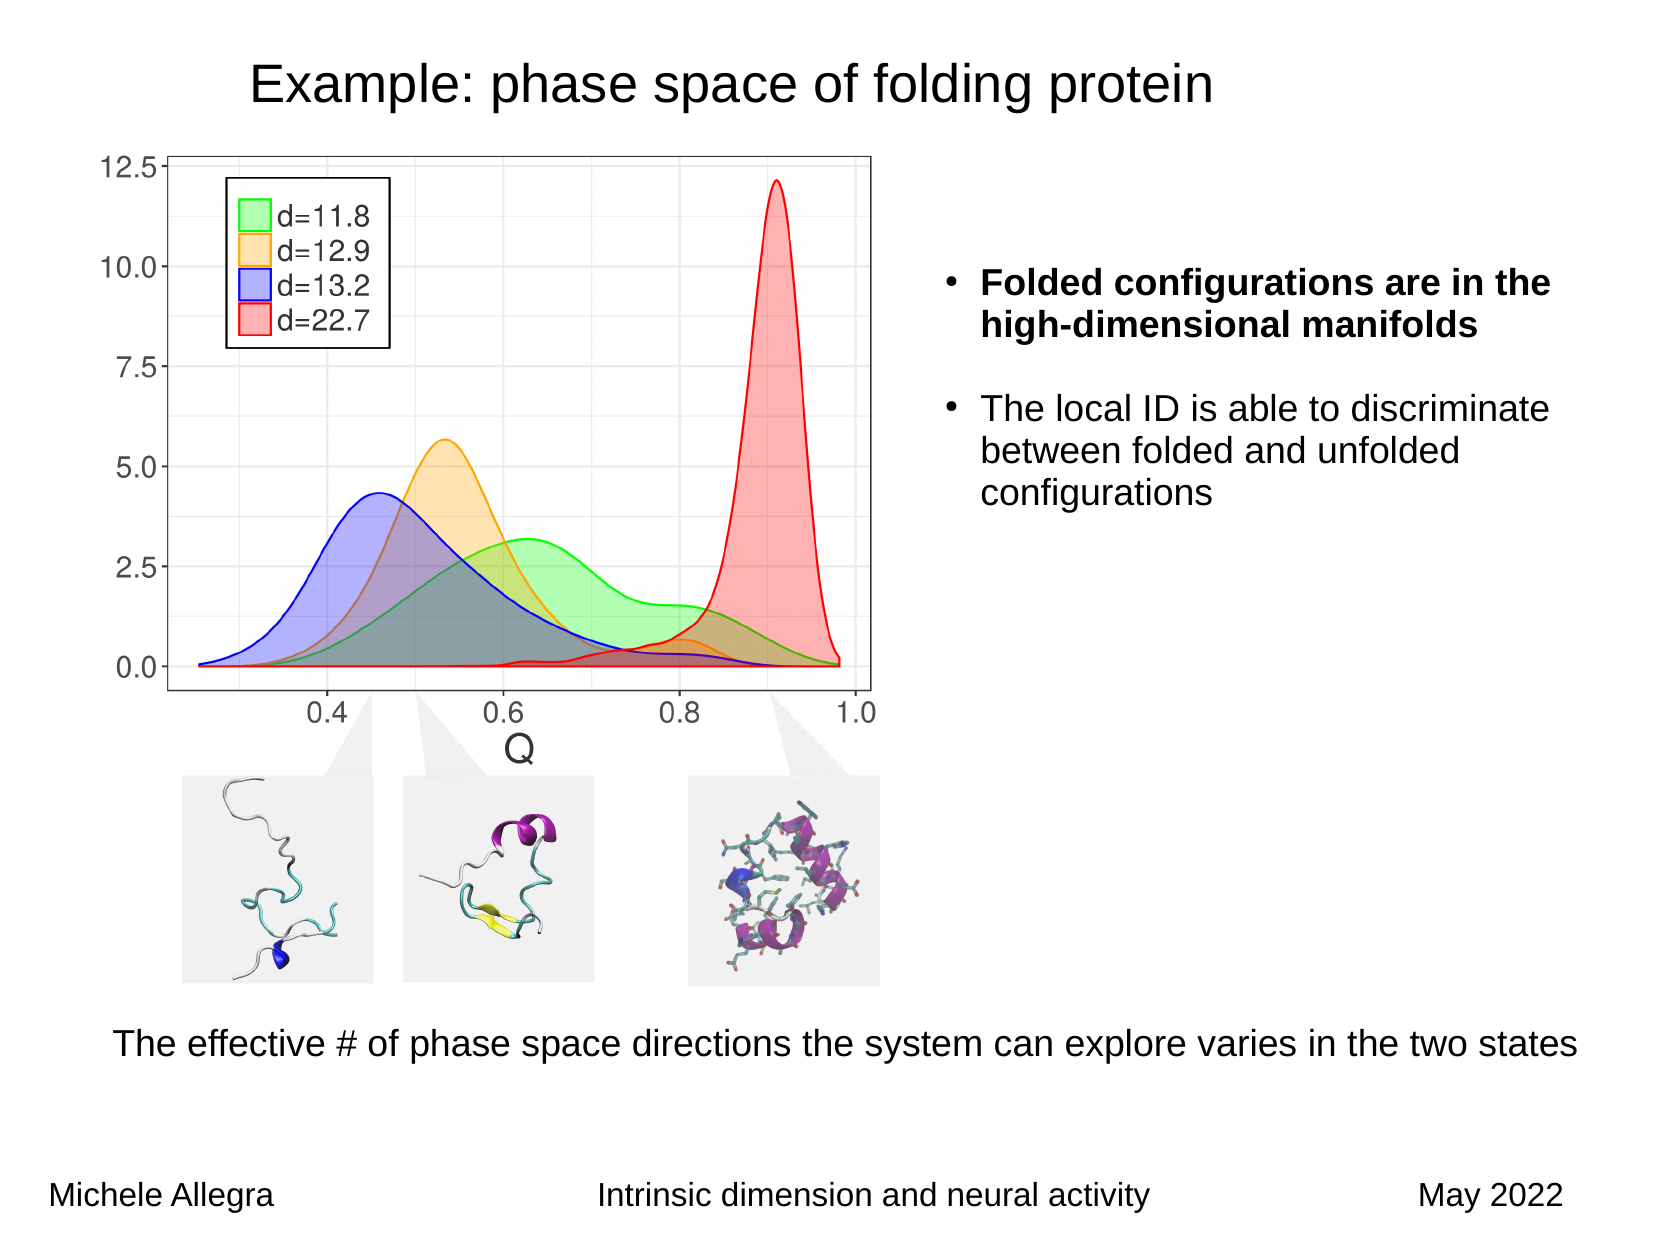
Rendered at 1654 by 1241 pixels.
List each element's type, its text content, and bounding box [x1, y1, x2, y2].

picture [47, 0, 933, 1154]
text_box Folded configurations are in the high-dimensional manifolds The local ID is able to discriminate between folded and unfolded configurations [944, 198, 1648, 535]
text_box The effective # of phase space directions the system can explore varies in the two states [76, 950, 1619, 1096]
text_box Michele Allegra Intrinsic dimension and neural activity May 2022 [33, 1168, 1603, 1221]
title Example: phase space of folding protein [106, 32, 1359, 136]
